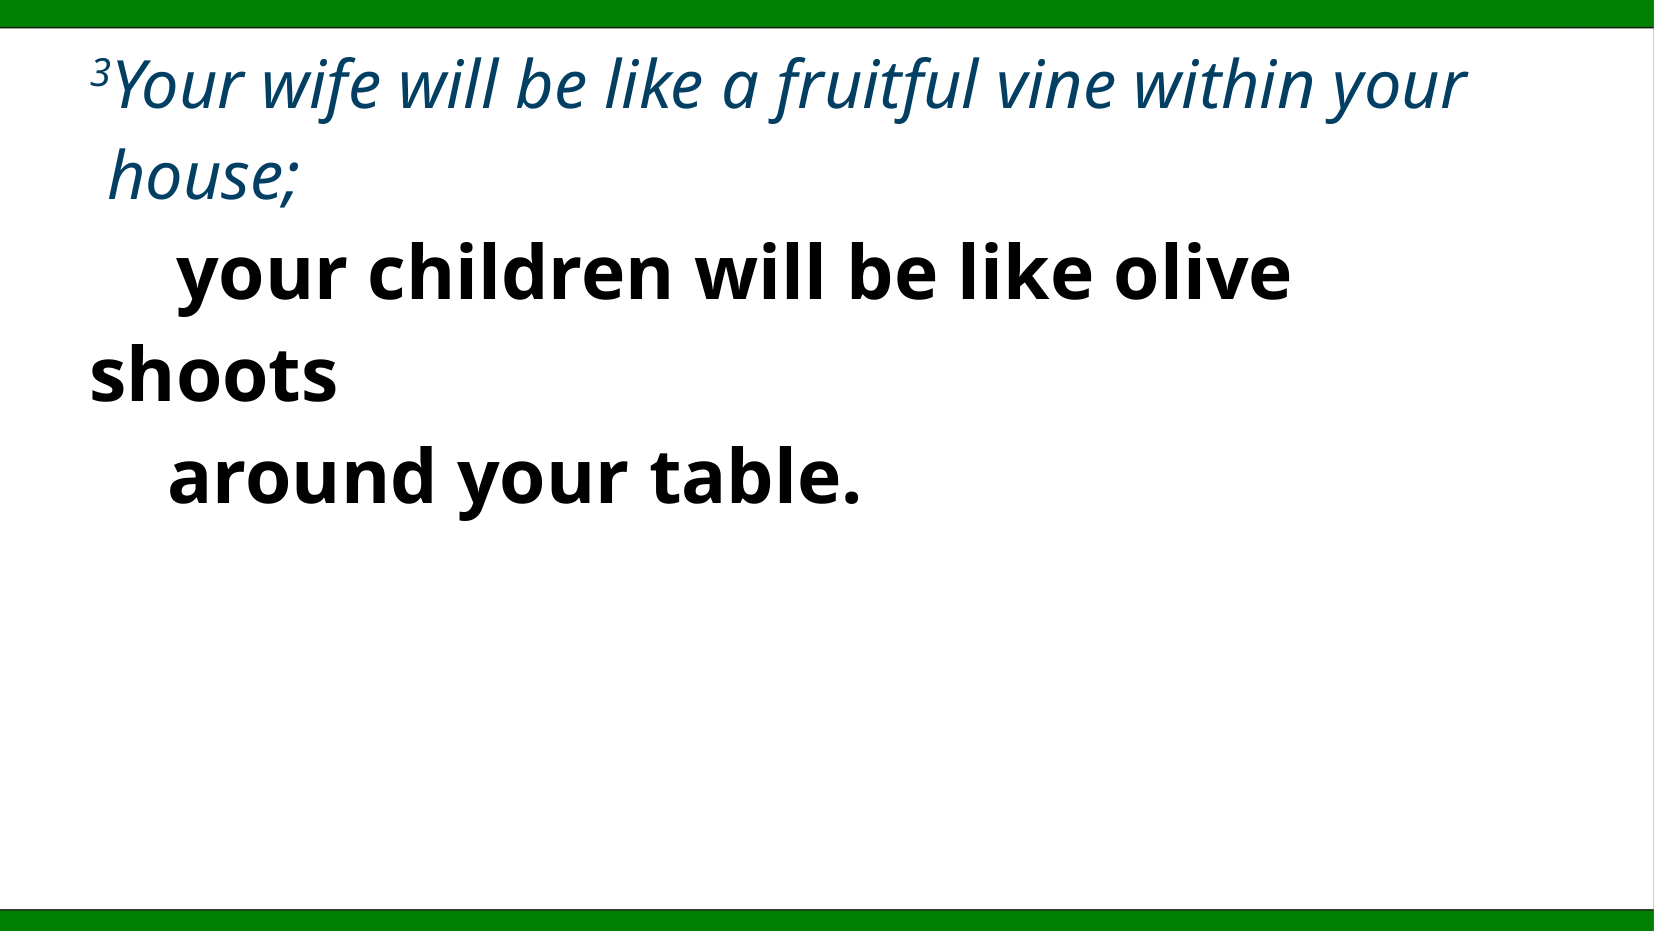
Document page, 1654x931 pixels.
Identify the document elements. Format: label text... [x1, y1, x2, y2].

picture [0, 0, 1654, 931]
text_box 3Your wife will be like a fruitful vine within your house; your children will be like olive shoots around your table. [75, 30, 1576, 422]
